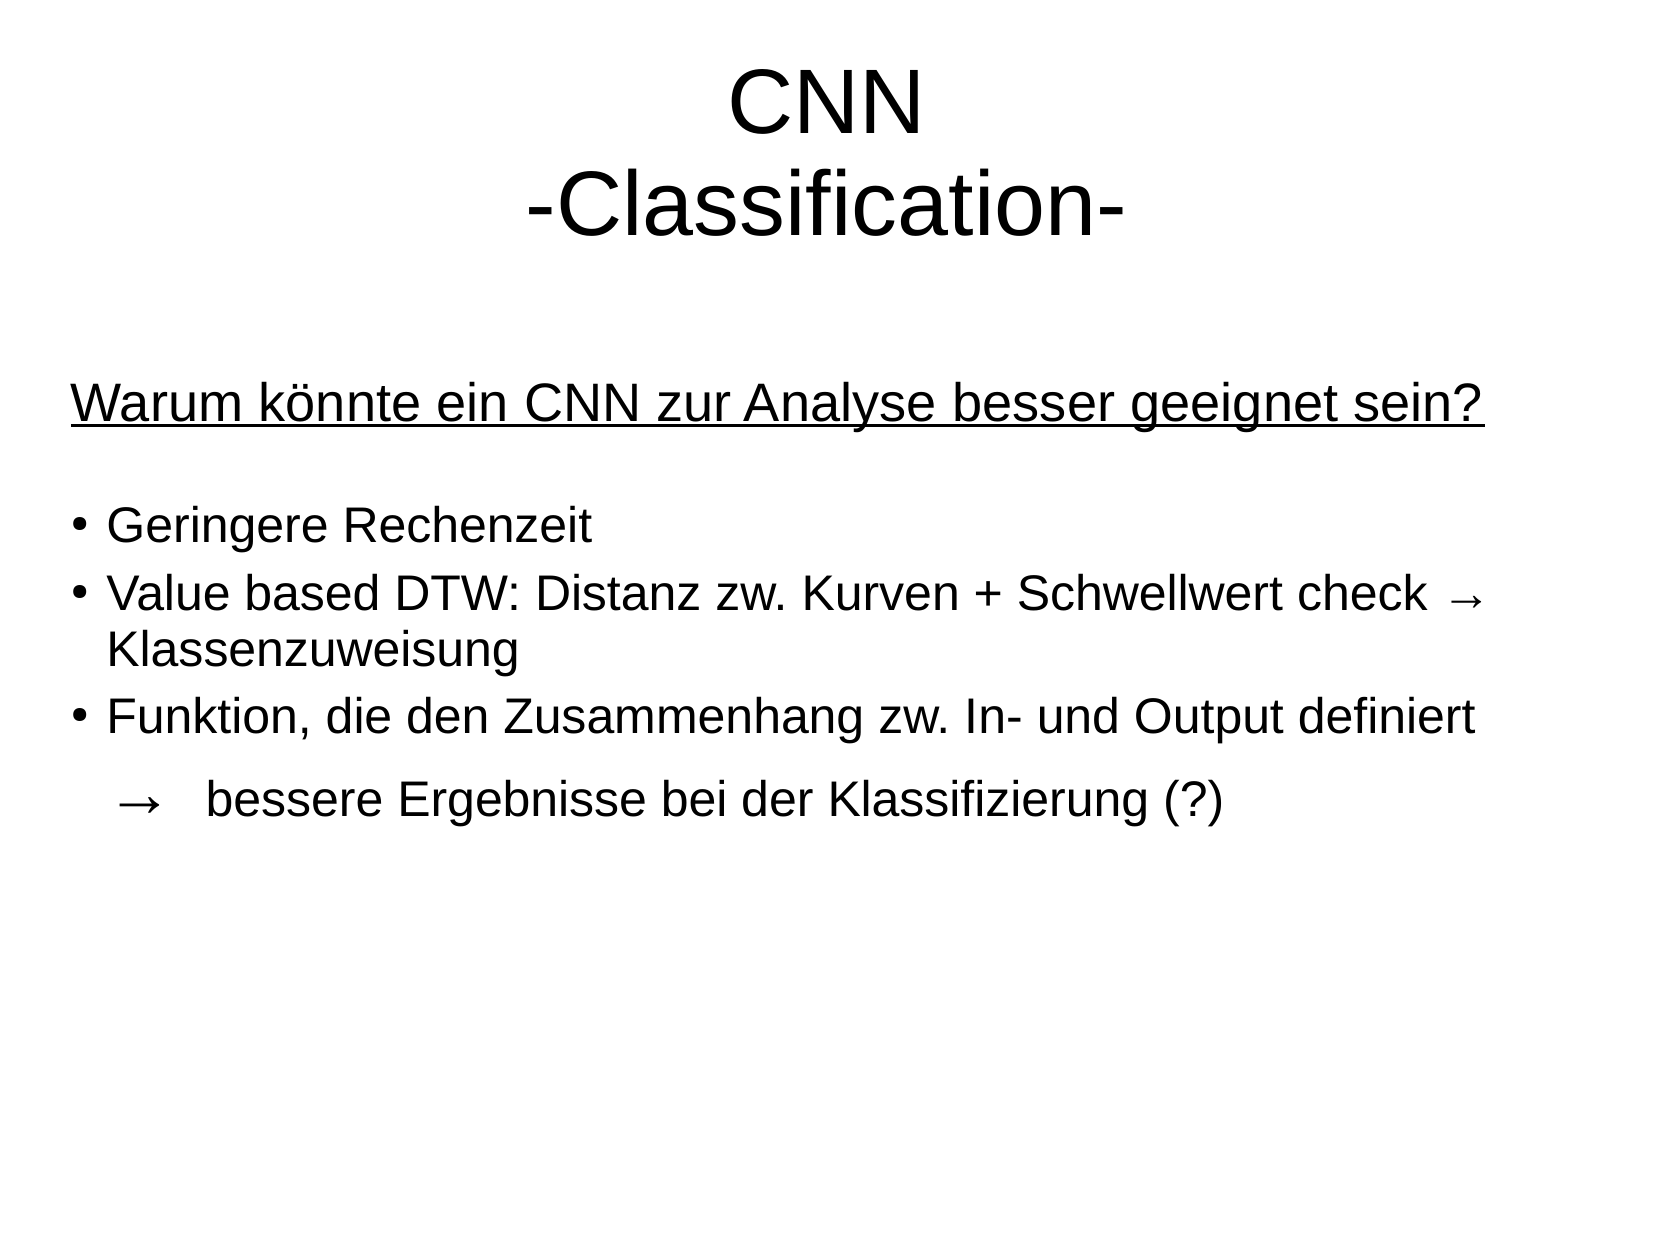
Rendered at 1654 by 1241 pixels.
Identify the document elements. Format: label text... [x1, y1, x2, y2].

title CNN -Classification- [82, 49, 1571, 257]
subtitle Warum könnte ein CNN zur Analyse besser geeignet sein? Geringere Rechenzeit Value based DTW: Distanz zw. Kurven + Schwellwert check → Klassenzuweisung Funktion, die den Zusammenhang zw. In- und Output definiert → bessere Ergebnisse bei der Klassifizierung (?) [70, 283, 1560, 1139]
